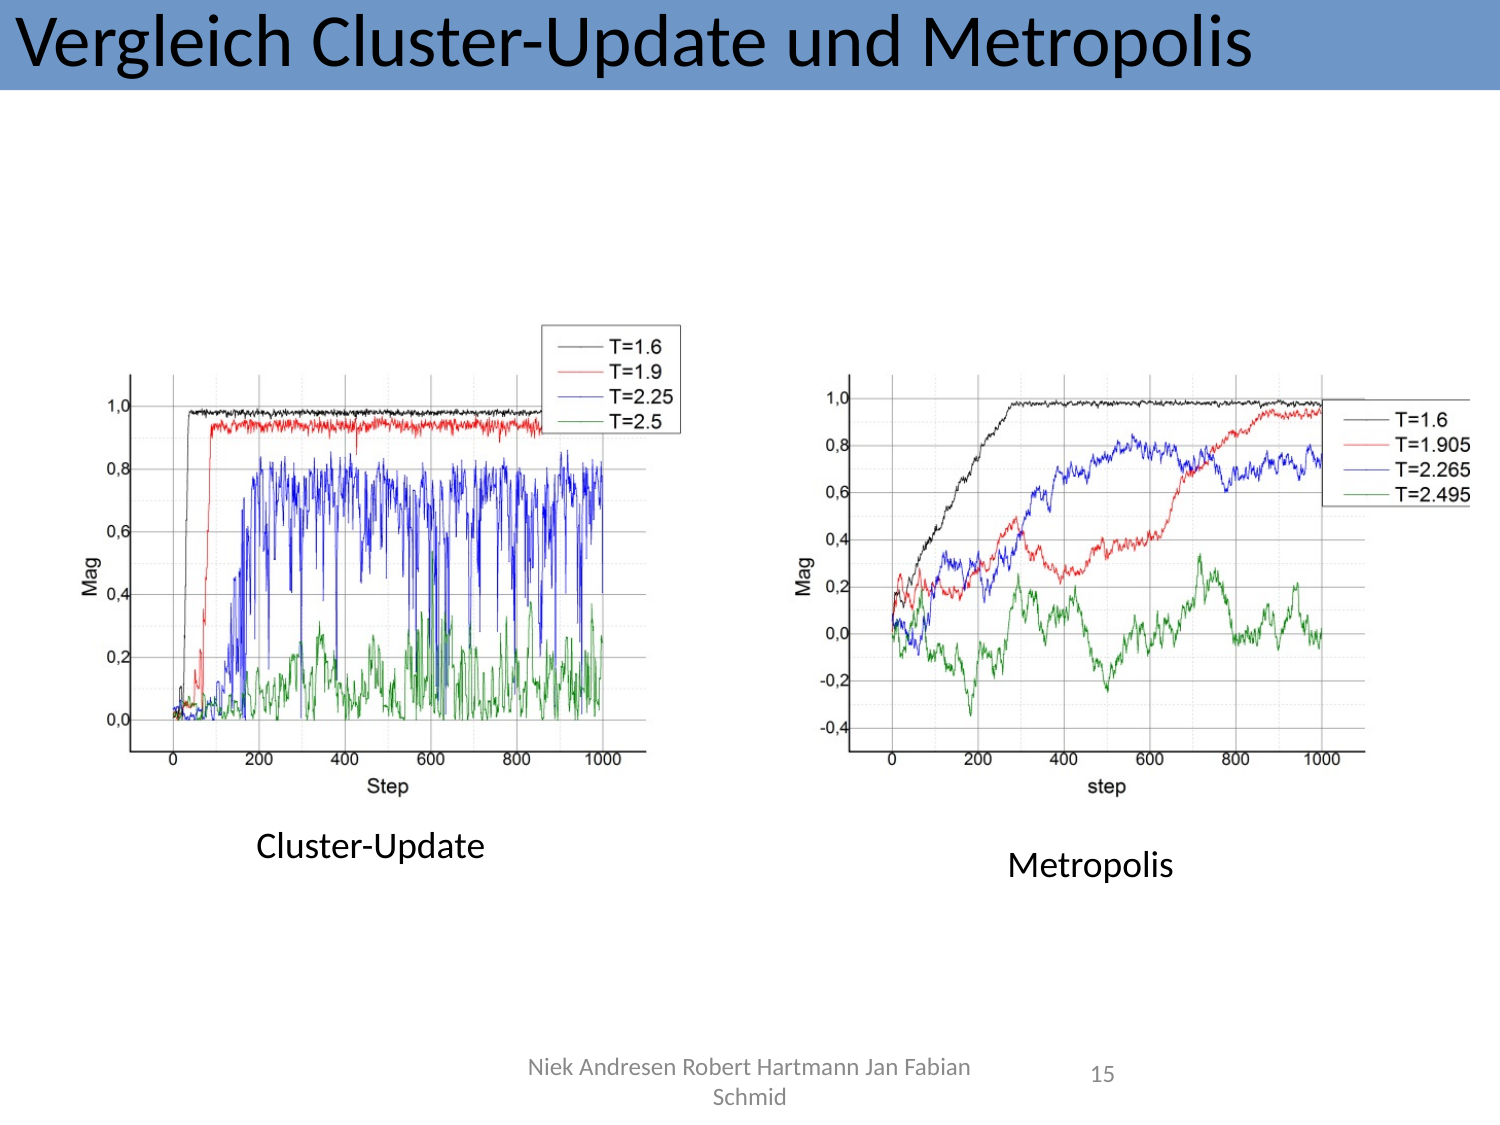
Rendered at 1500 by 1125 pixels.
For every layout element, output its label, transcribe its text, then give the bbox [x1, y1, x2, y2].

text_box Niek Andresen Robert Hartmann Jan Fabian Schmid [512, 1042, 988, 1103]
text_box Metropolis [992, 832, 1190, 893]
text_box Cluster-Update [241, 813, 502, 874]
picture [0, 314, 1470, 839]
text_box Vergleich Cluster-Update und Metropolis [0, 0, 1500, 91]
text_box <Nummer> [1074, 1042, 1426, 1103]
